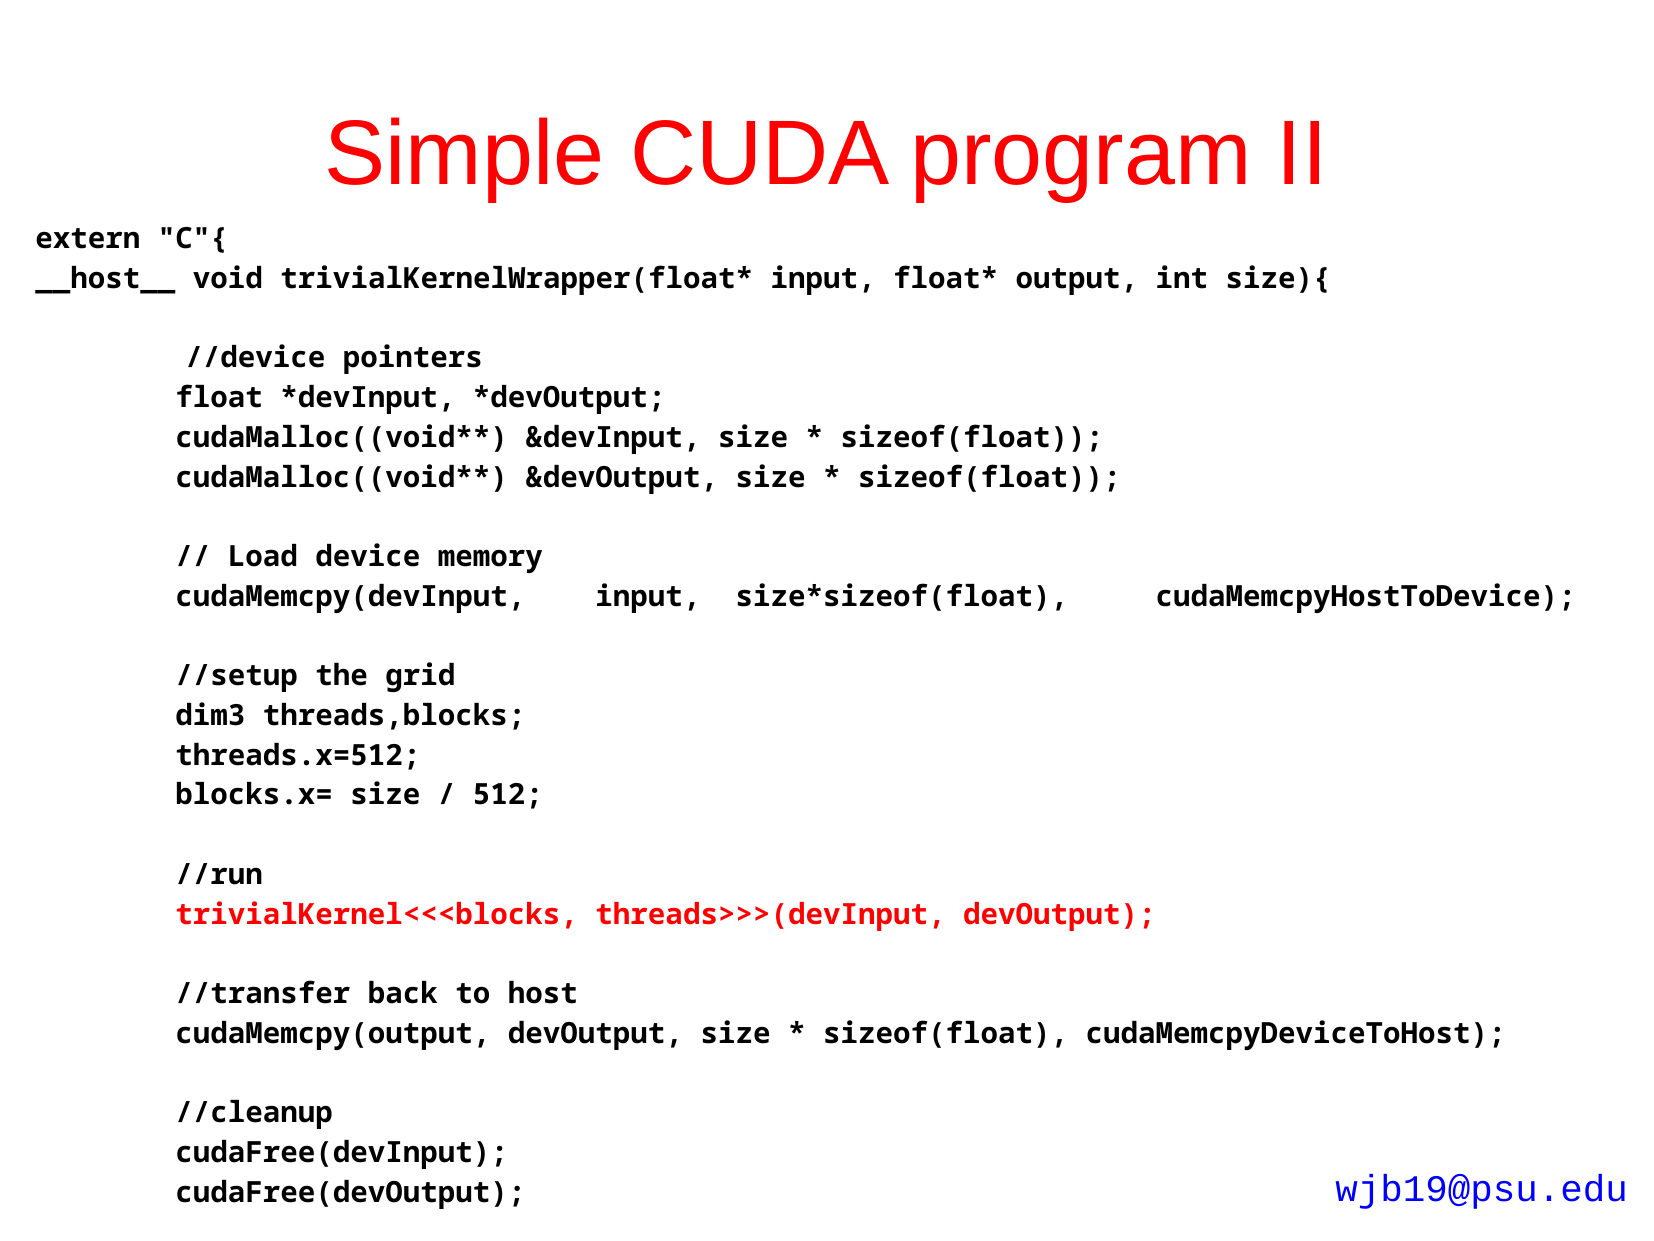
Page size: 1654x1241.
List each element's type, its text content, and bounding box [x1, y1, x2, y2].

subtitle extern "C"{ __host__ void trivialKernelWrapper(float* input, float* output, int size){ //device pointers float *devInput, *devOutput; cudaMalloc((void**) &devInput, size * sizeof(float)); cudaMalloc((void**) &devOutput, size * sizeof(float)); // Load device memory cudaMemcpy(devInput, input, size*sizeof(float), cudaMemcpyHostToDevice); //setup the grid dim3 threads,blocks; threads.x=512; blocks.x= size / 512; //run trivialKernel<<<blocks, threads>>>(devInput, devOutput); //transfer back to host cudaMemcpy(output, devOutput, size * sizeof(float), cudaMemcpyDeviceToHost); //cleanup cudaFree(devInput); cudaFree(devOutput); } //end host function } //end extern [35, 217, 1611, 1241]
text_box wjb19@psu.edu [1320, 1162, 1643, 1220]
title Simple CUDA program II [82, 49, 1571, 217]
